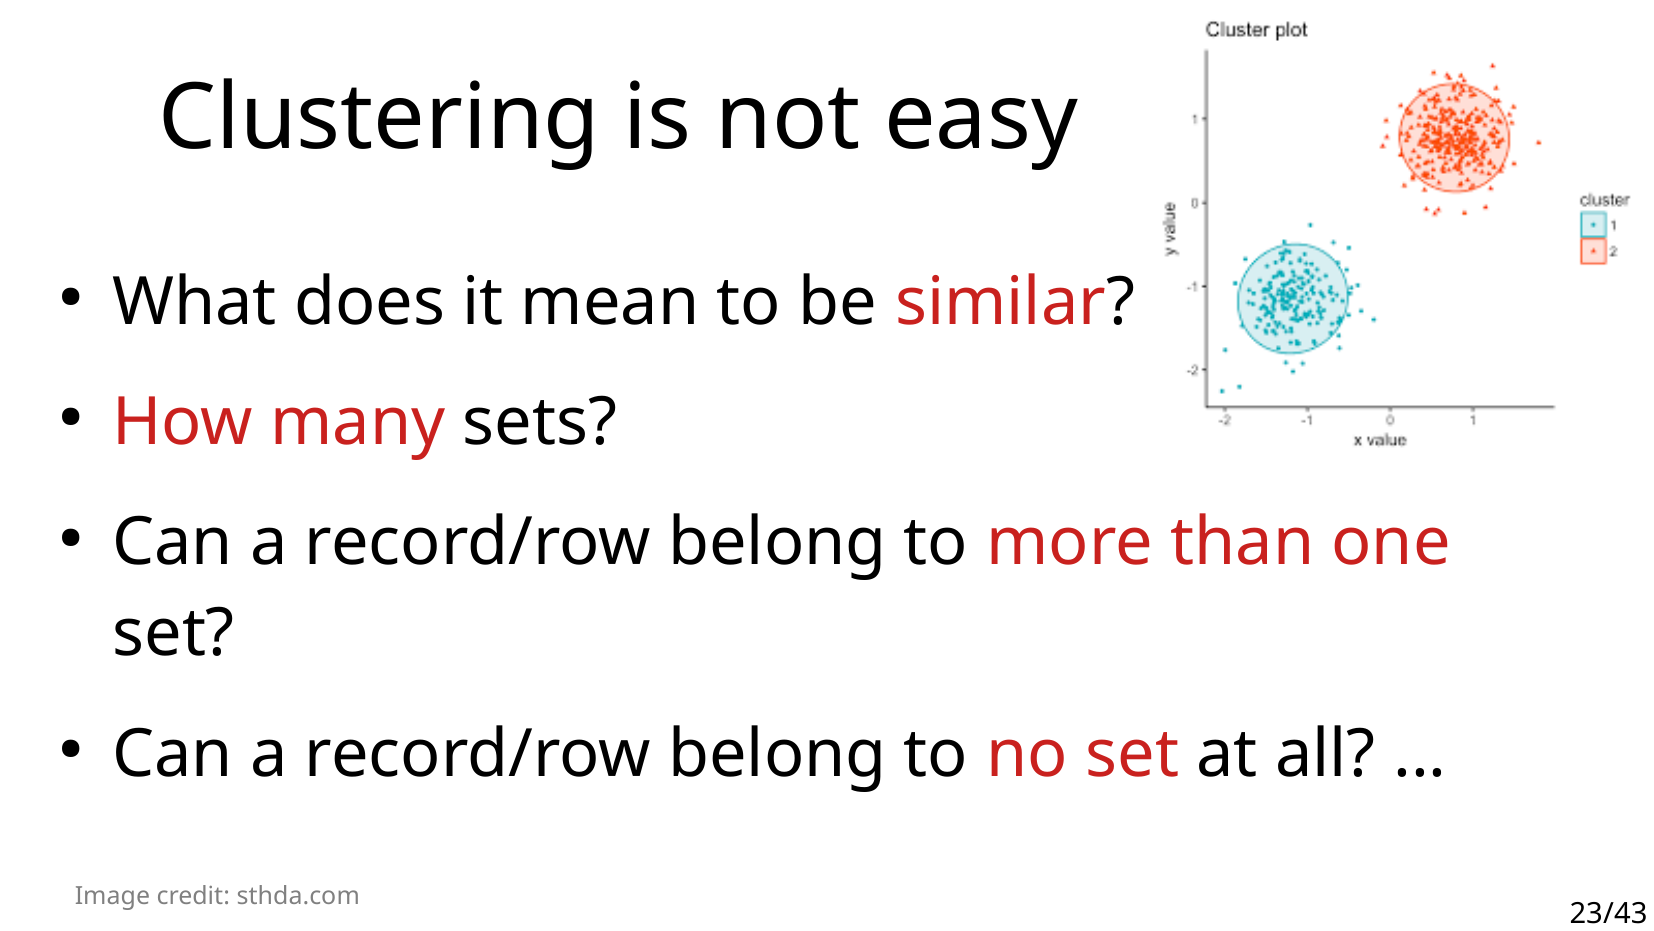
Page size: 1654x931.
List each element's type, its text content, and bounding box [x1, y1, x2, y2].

text_box Image credit: sthda.com [60, 870, 1033, 927]
title Clustering is not easy [82, 1, 1156, 226]
picture [1155, 14, 1647, 454]
list What does it mean to be similar? How many sets? Can a record/row belong to more than one set? Can a record/row belong to no set at all? ... [41, 253, 1530, 841]
